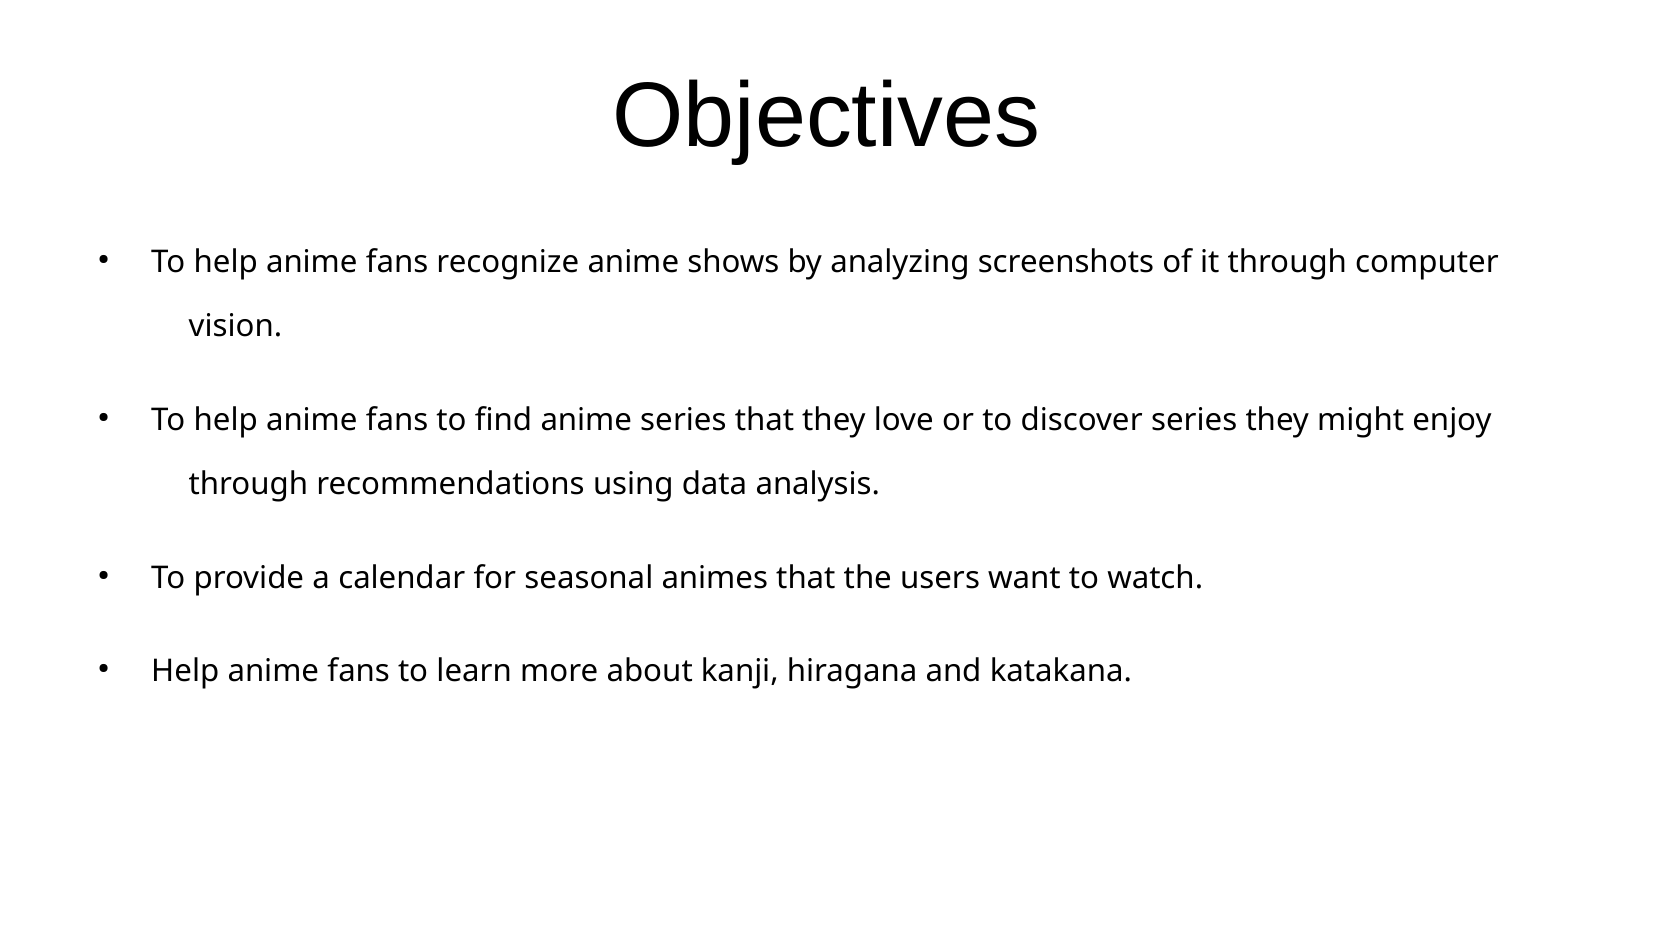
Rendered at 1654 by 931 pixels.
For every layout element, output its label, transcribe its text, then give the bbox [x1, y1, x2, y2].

title Objectives [82, 37, 1571, 193]
list To help anime fans recognize anime shows by analyzing screenshots of it through computer vision. To help anime fans to find anime series that they love or to discover series they might enjoy through recommendations using data analysis. To provide a calendar for seasonal animes that the users want to watch. Help anime fans to learn more about kanji, hiragana and katakana. [82, 217, 1571, 758]
